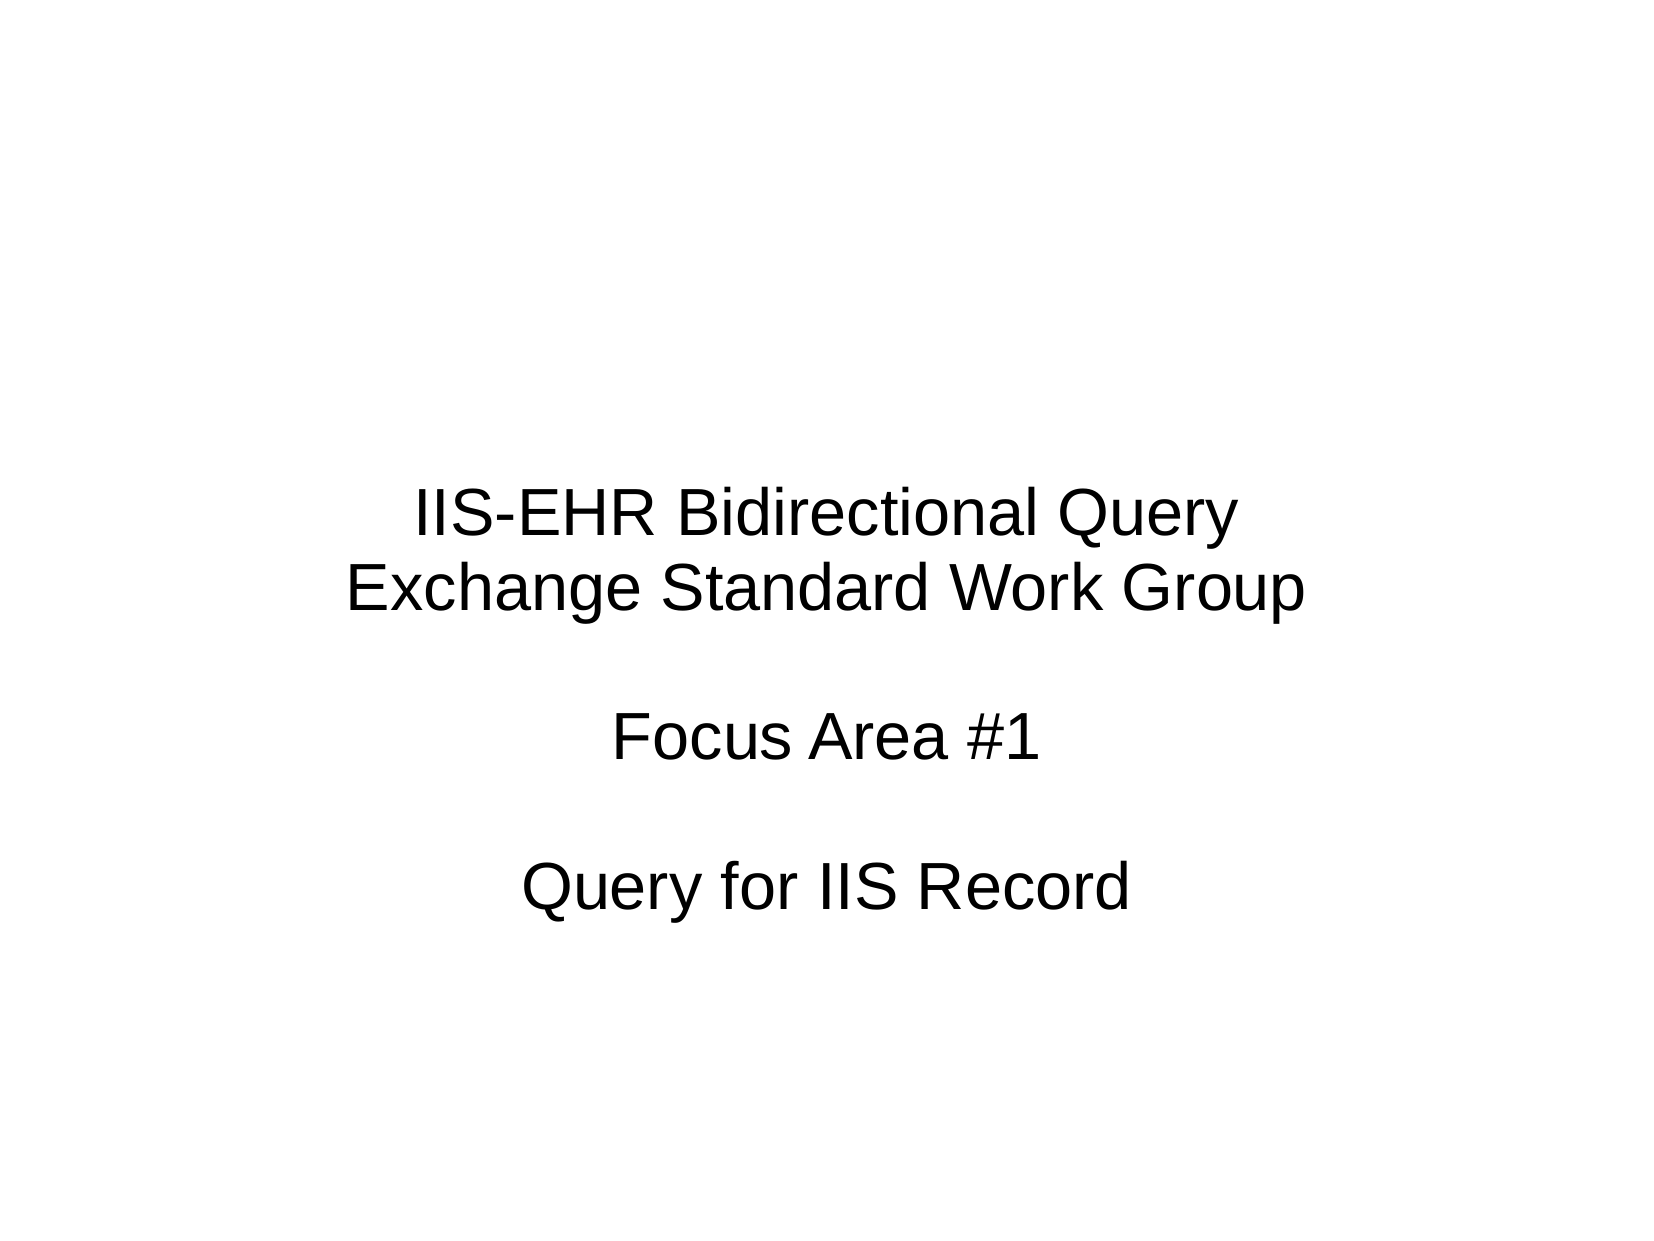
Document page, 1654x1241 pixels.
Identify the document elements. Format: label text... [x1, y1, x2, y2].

subtitle IIS-EHR Bidirectional Query Exchange Standard Work Group Focus Area #1 Query for IIS Record [82, 297, 1571, 1102]
